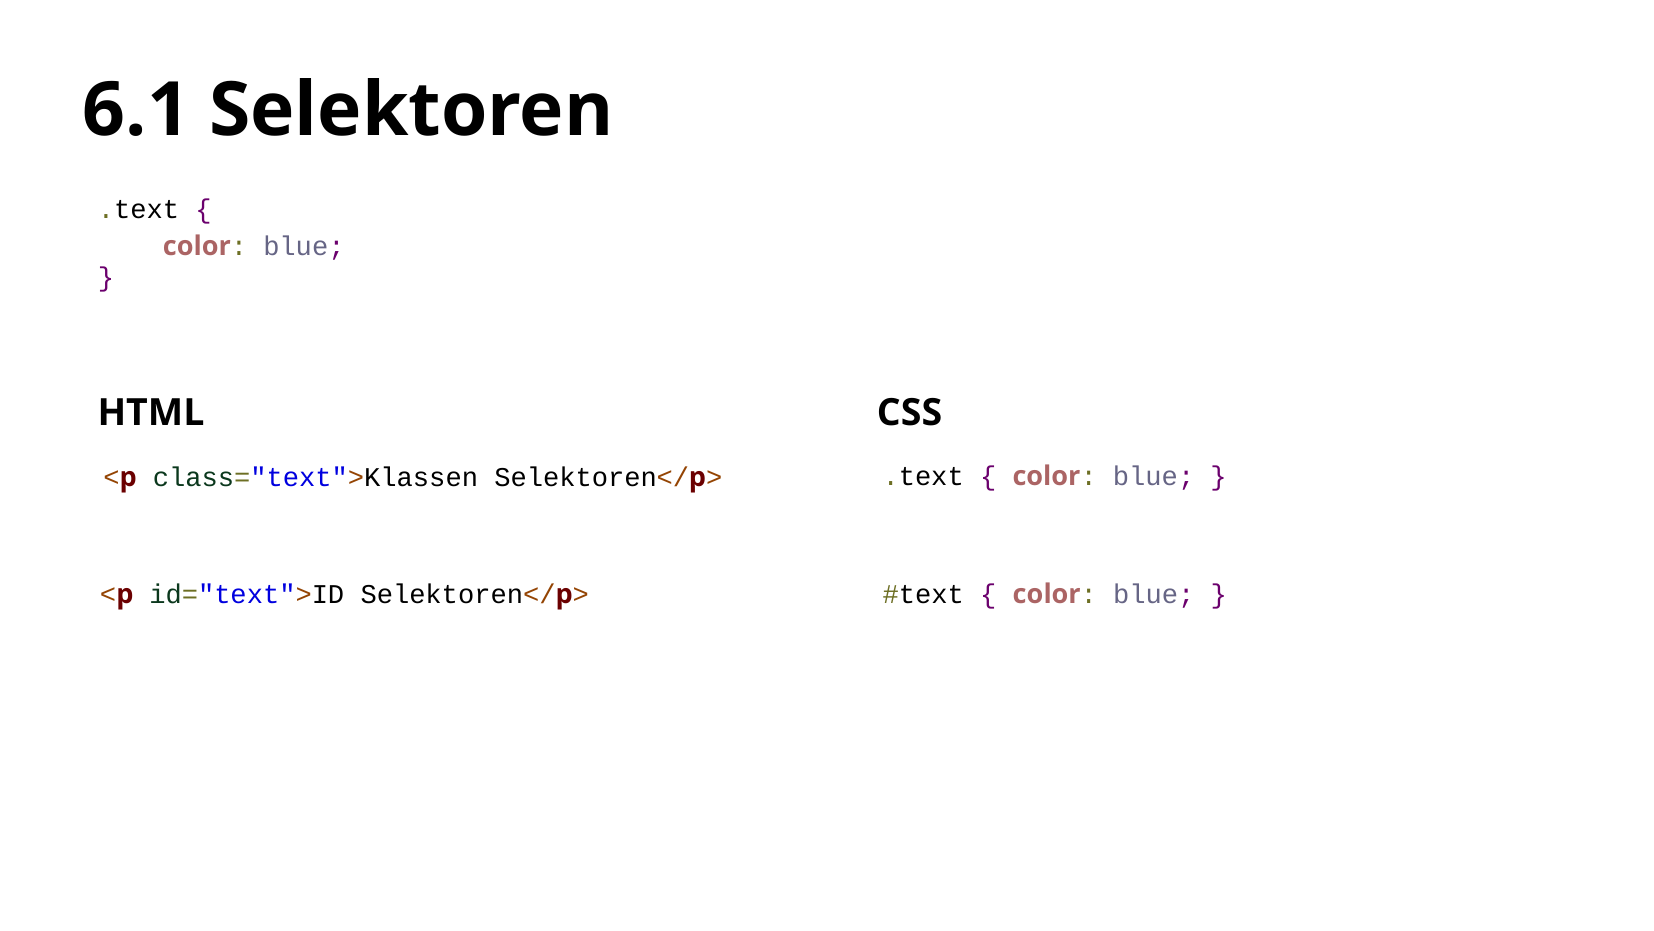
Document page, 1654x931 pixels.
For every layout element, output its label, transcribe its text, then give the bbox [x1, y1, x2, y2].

text_box .text { color: blue; } [83, 188, 1536, 355]
text_box CSS [862, 377, 954, 441]
text_box <p id="text">ID Selektoren</p> [85, 566, 603, 613]
text_box <p class="text">Klassen Selektoren</p> [88, 450, 736, 497]
title 6.1 Selektoren [82, 59, 1571, 154]
text_box #text { color: blue; } [867, 566, 1255, 613]
text_box HTML [82, 377, 207, 441]
text_box .text { color: blue; } [867, 448, 1255, 495]
